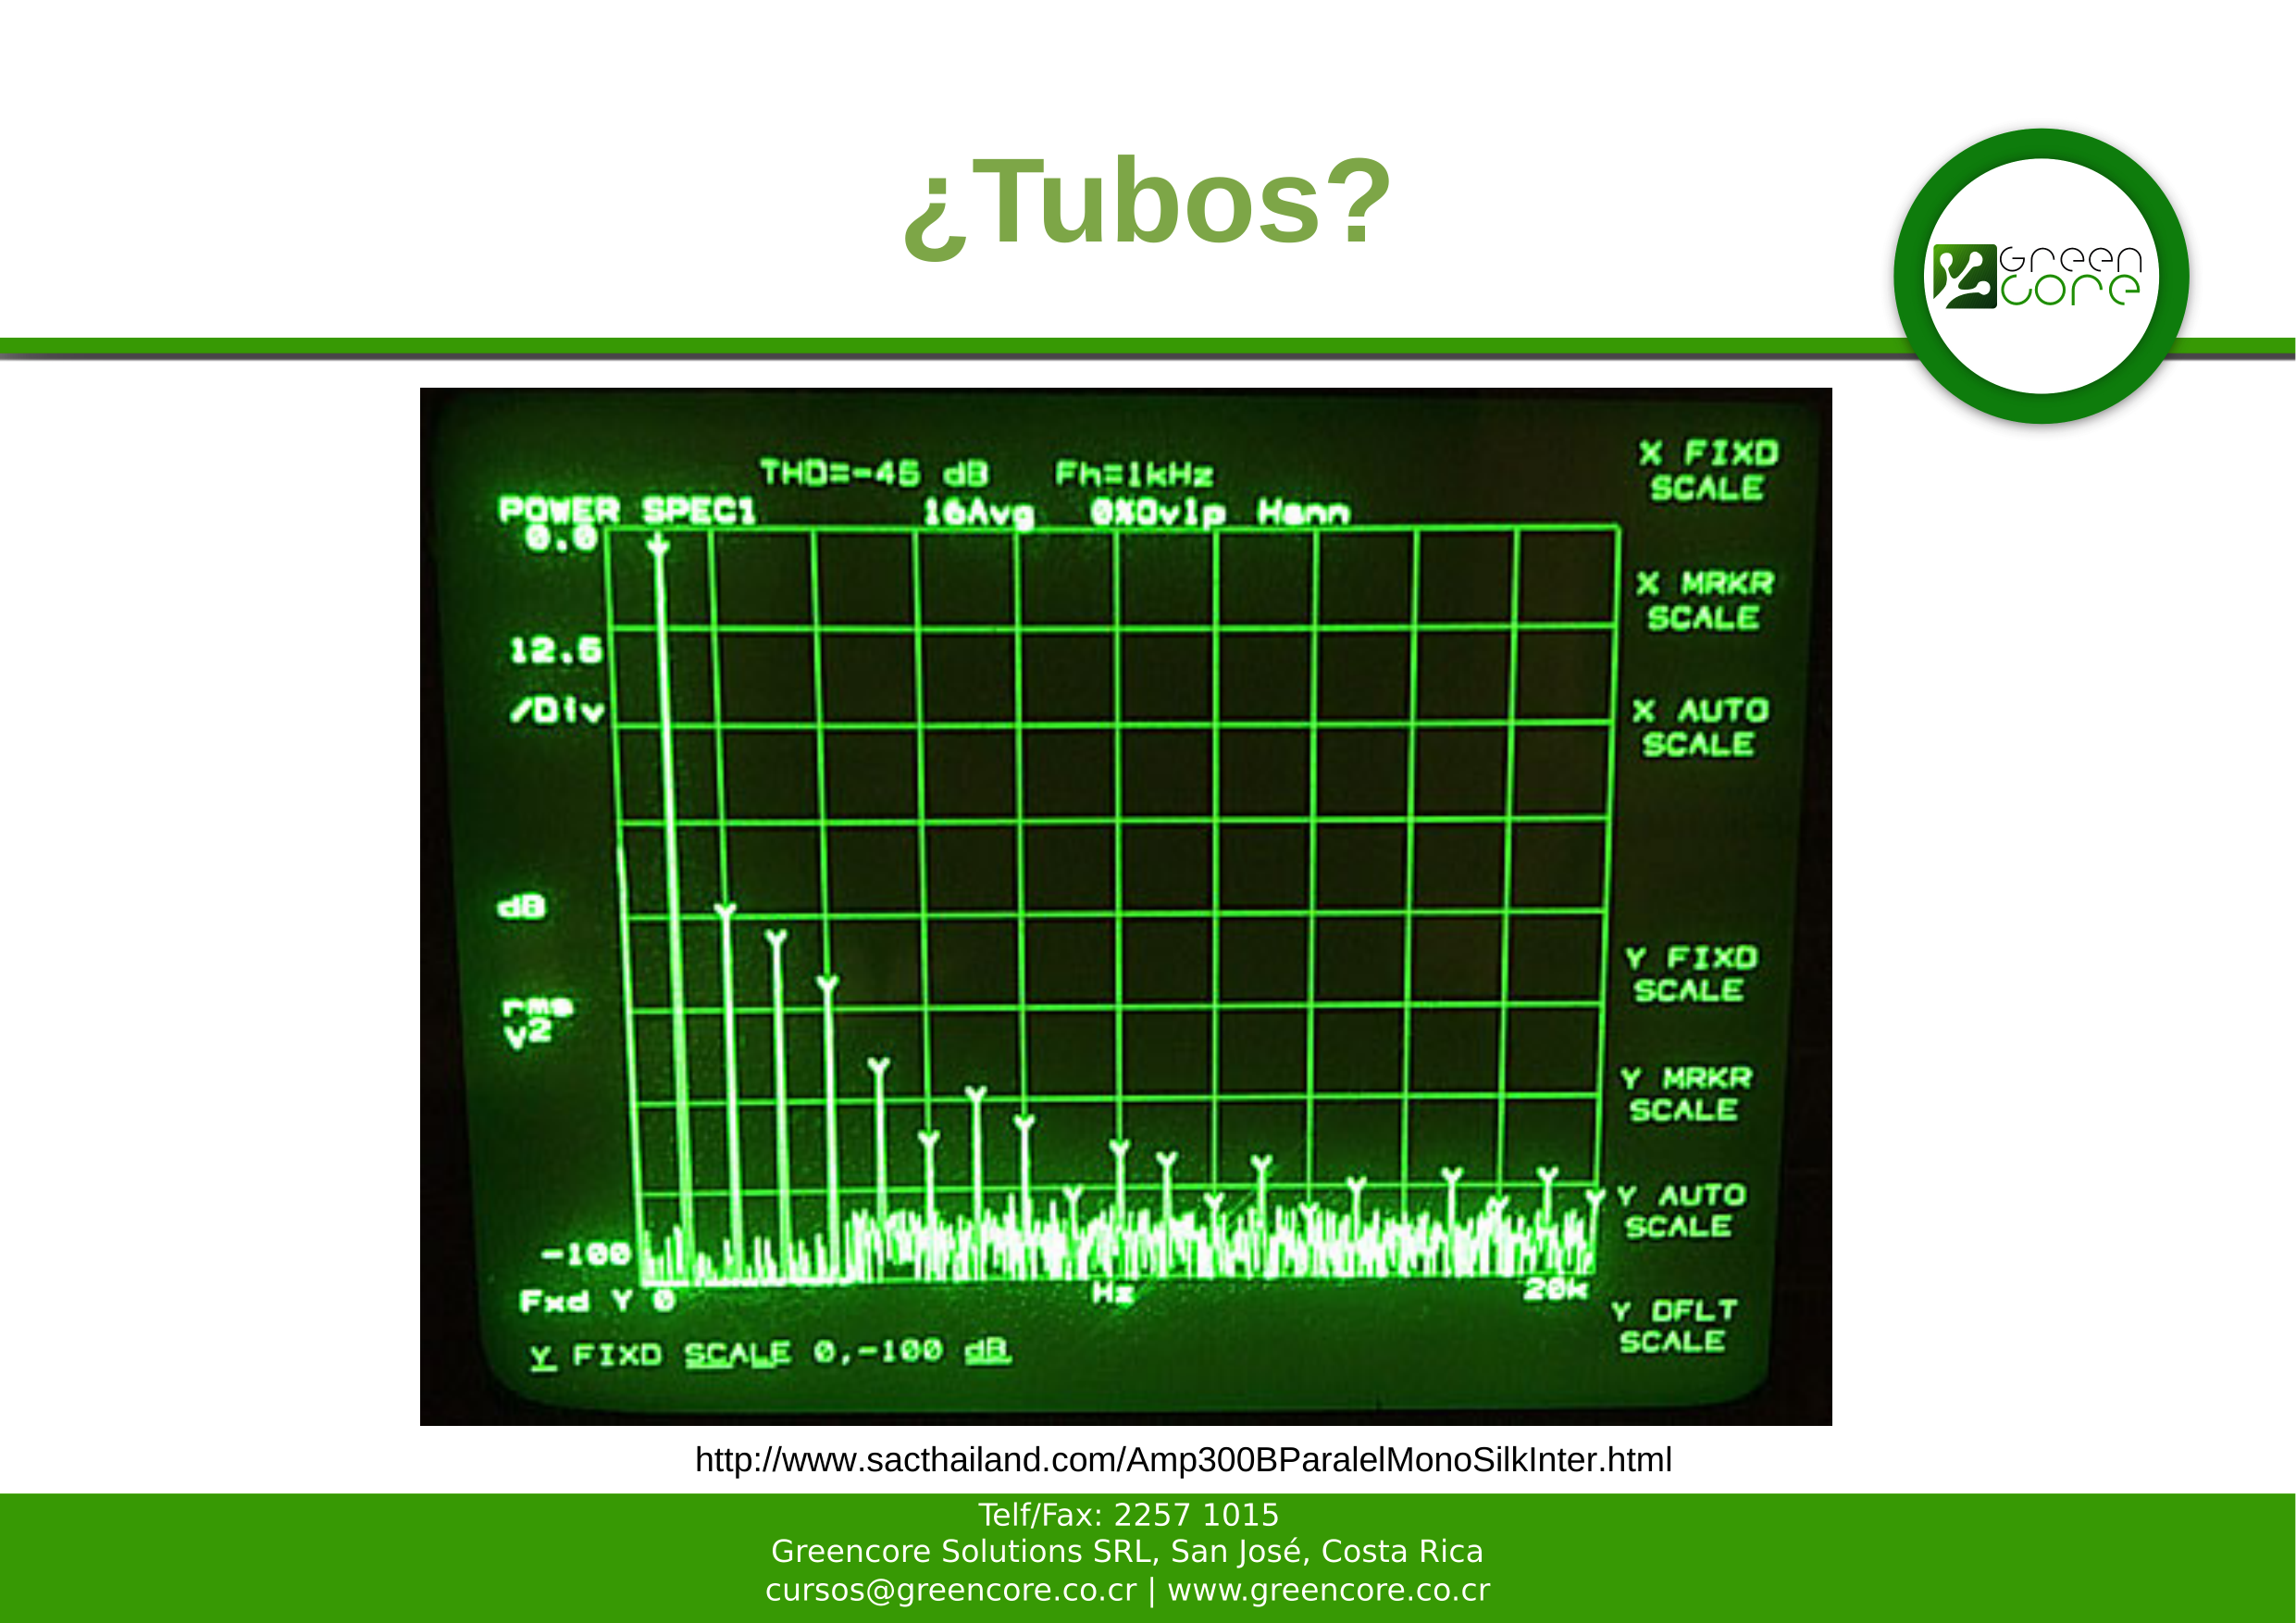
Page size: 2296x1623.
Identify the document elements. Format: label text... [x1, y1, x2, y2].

title ¿Tubos? [115, 64, 2181, 336]
text_box http://www.sacthailand.com/Amp300BParalelMonoSilkInter.html [681, 1433, 1687, 1486]
picture [0, 0, 2296, 1623]
